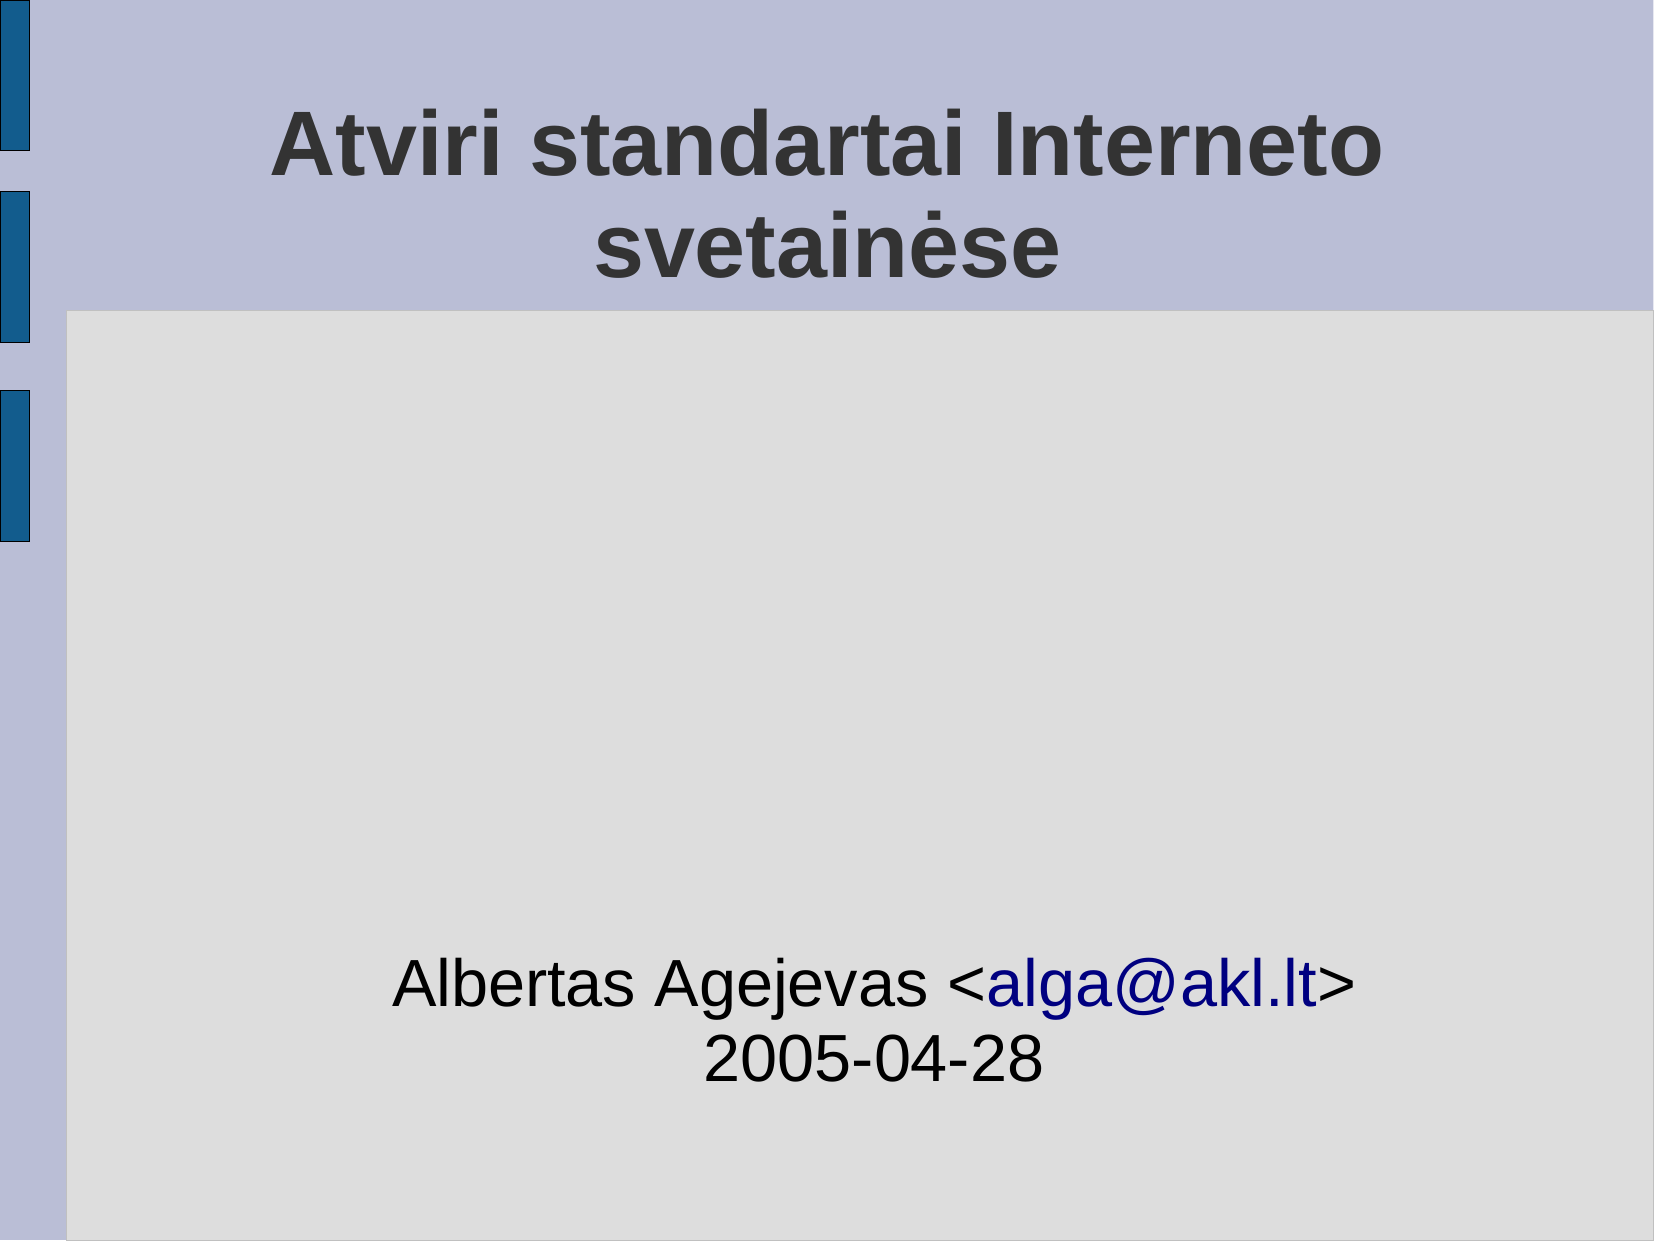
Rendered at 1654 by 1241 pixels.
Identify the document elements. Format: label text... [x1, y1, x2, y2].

list Albertas Agejevas <alga@akl.lt> 2005-04-28 [346, 945, 1385, 1149]
title Atviri standartai Interneto svetainėse [121, 91, 1534, 299]
